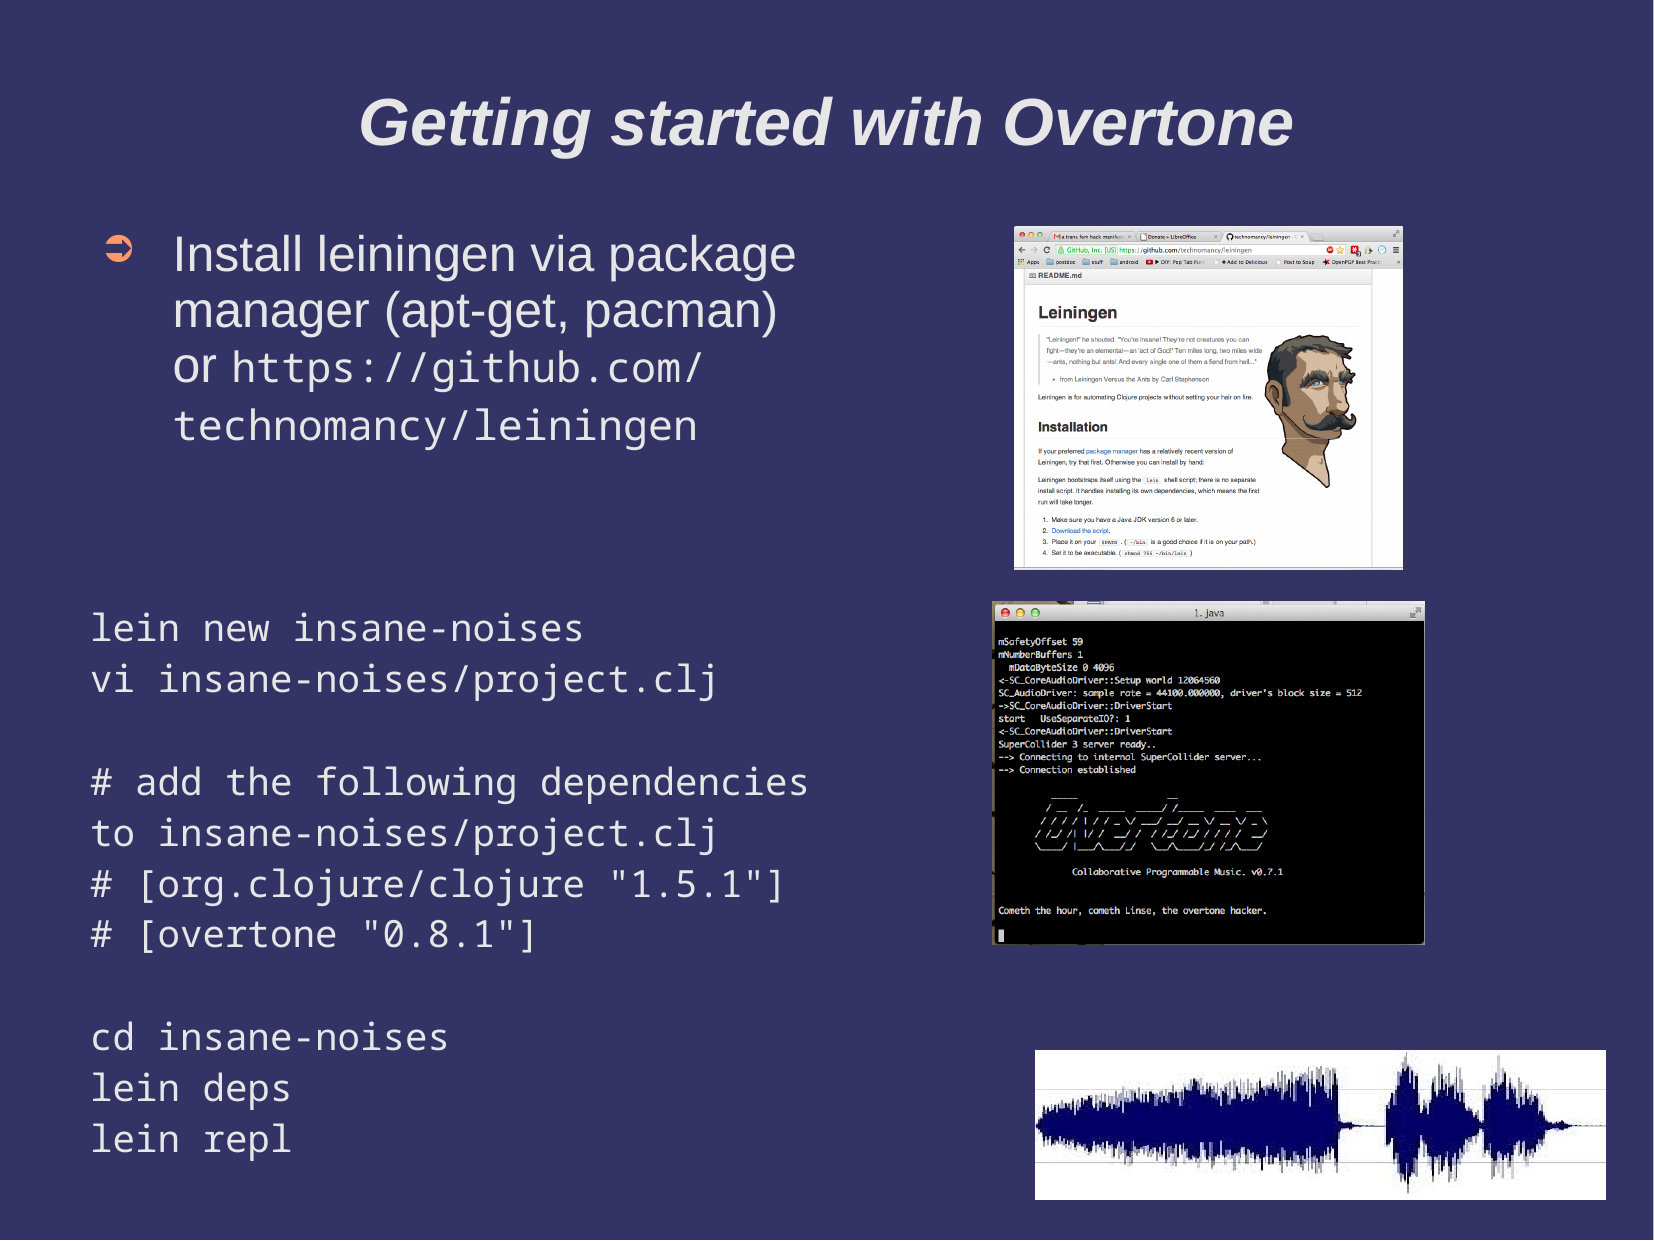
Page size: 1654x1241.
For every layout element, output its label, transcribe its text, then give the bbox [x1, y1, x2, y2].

picture [1035, 1050, 1606, 1200]
picture [992, 601, 1425, 945]
list lein new insane-noises vi insane-noises/project.clj # add the following dependencies to insane-noises/project.clj # [org.clojure/clojure "1.5.1"] # [overtone "0.8.1"] cd insane-noises lein deps lein repl [90, 601, 812, 1152]
list Install leiningen via package manager (apt-get, pacman) or https://github.com/technomancy/leiningen [90, 226, 812, 511]
picture [1014, 226, 1403, 570]
title Getting started with Overtone [121, 19, 1534, 227]
